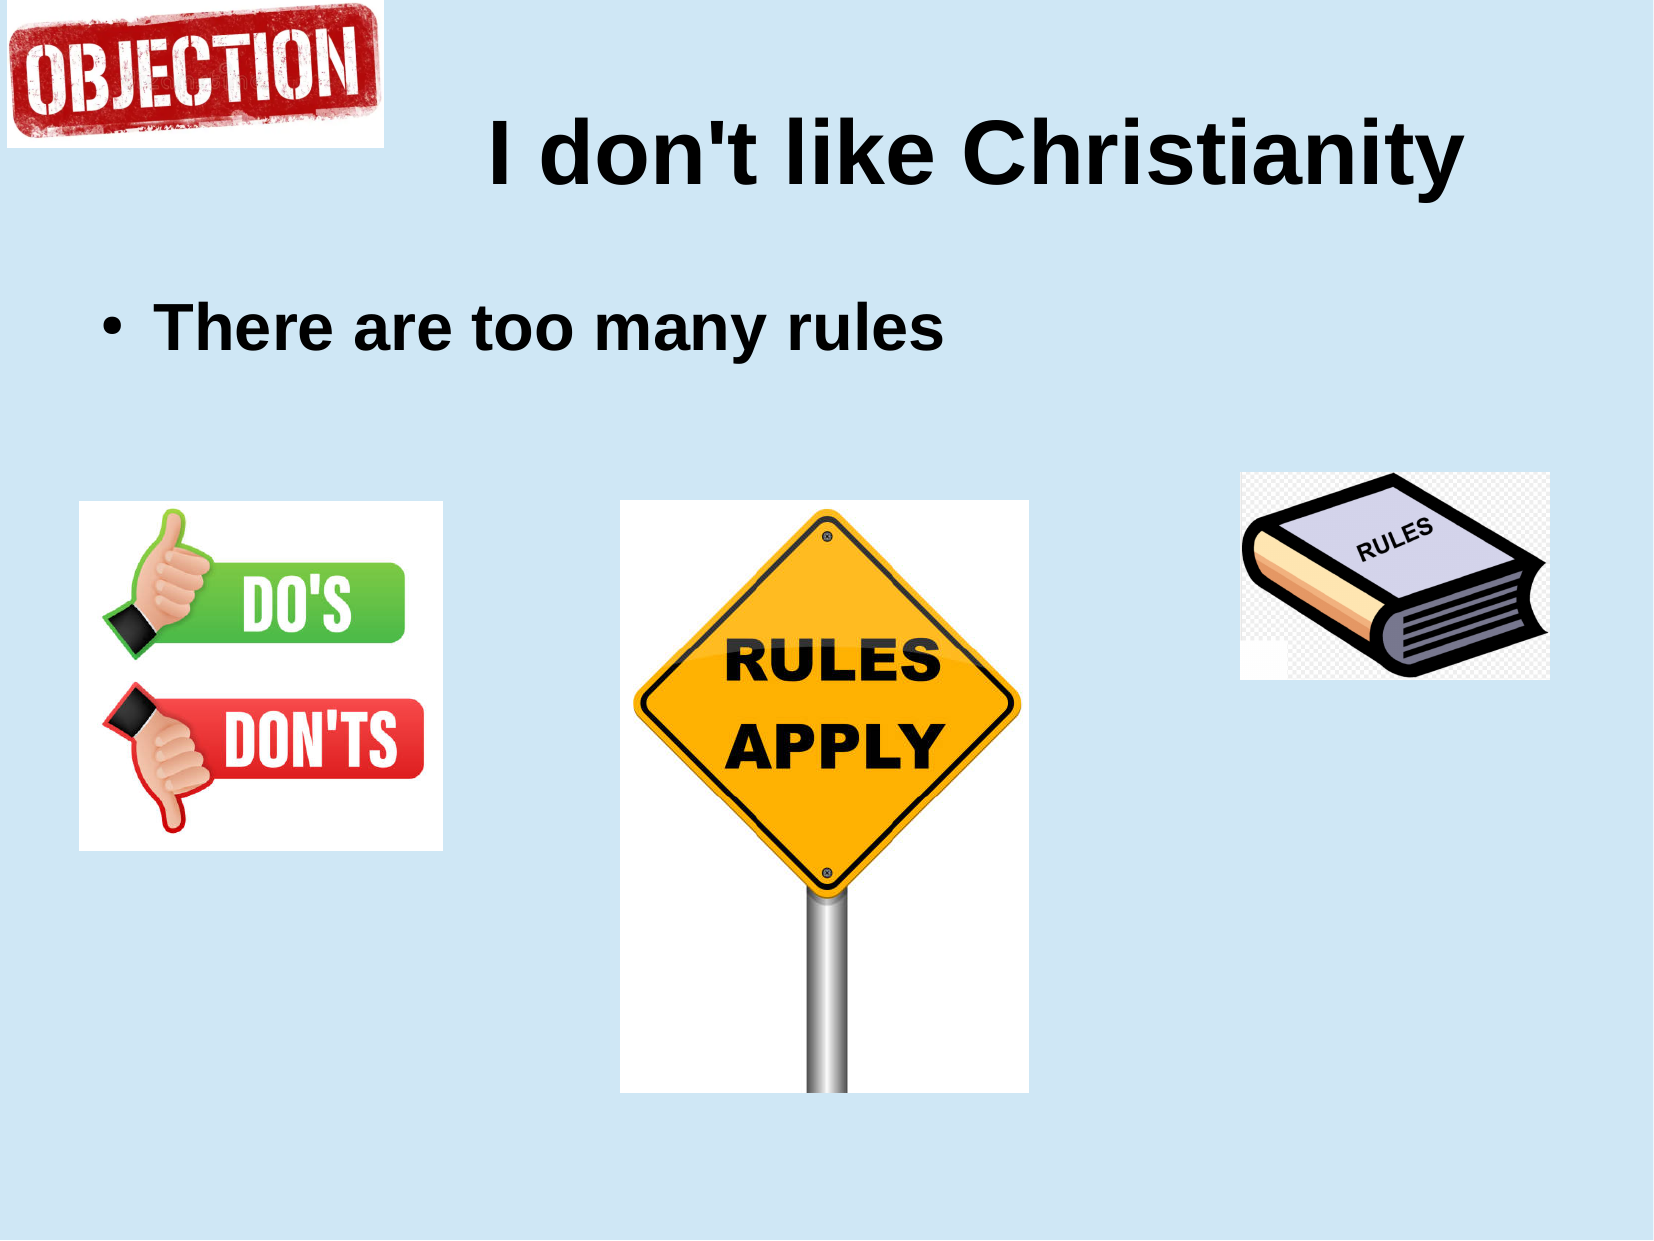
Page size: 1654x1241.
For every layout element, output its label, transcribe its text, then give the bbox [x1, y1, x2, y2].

picture [620, 500, 1029, 1093]
title I don't like Christianity [383, 49, 1571, 257]
picture [79, 501, 443, 852]
list There are too many rules [82, 290, 1571, 1109]
picture [7, 0, 384, 148]
picture [1240, 472, 1550, 680]
